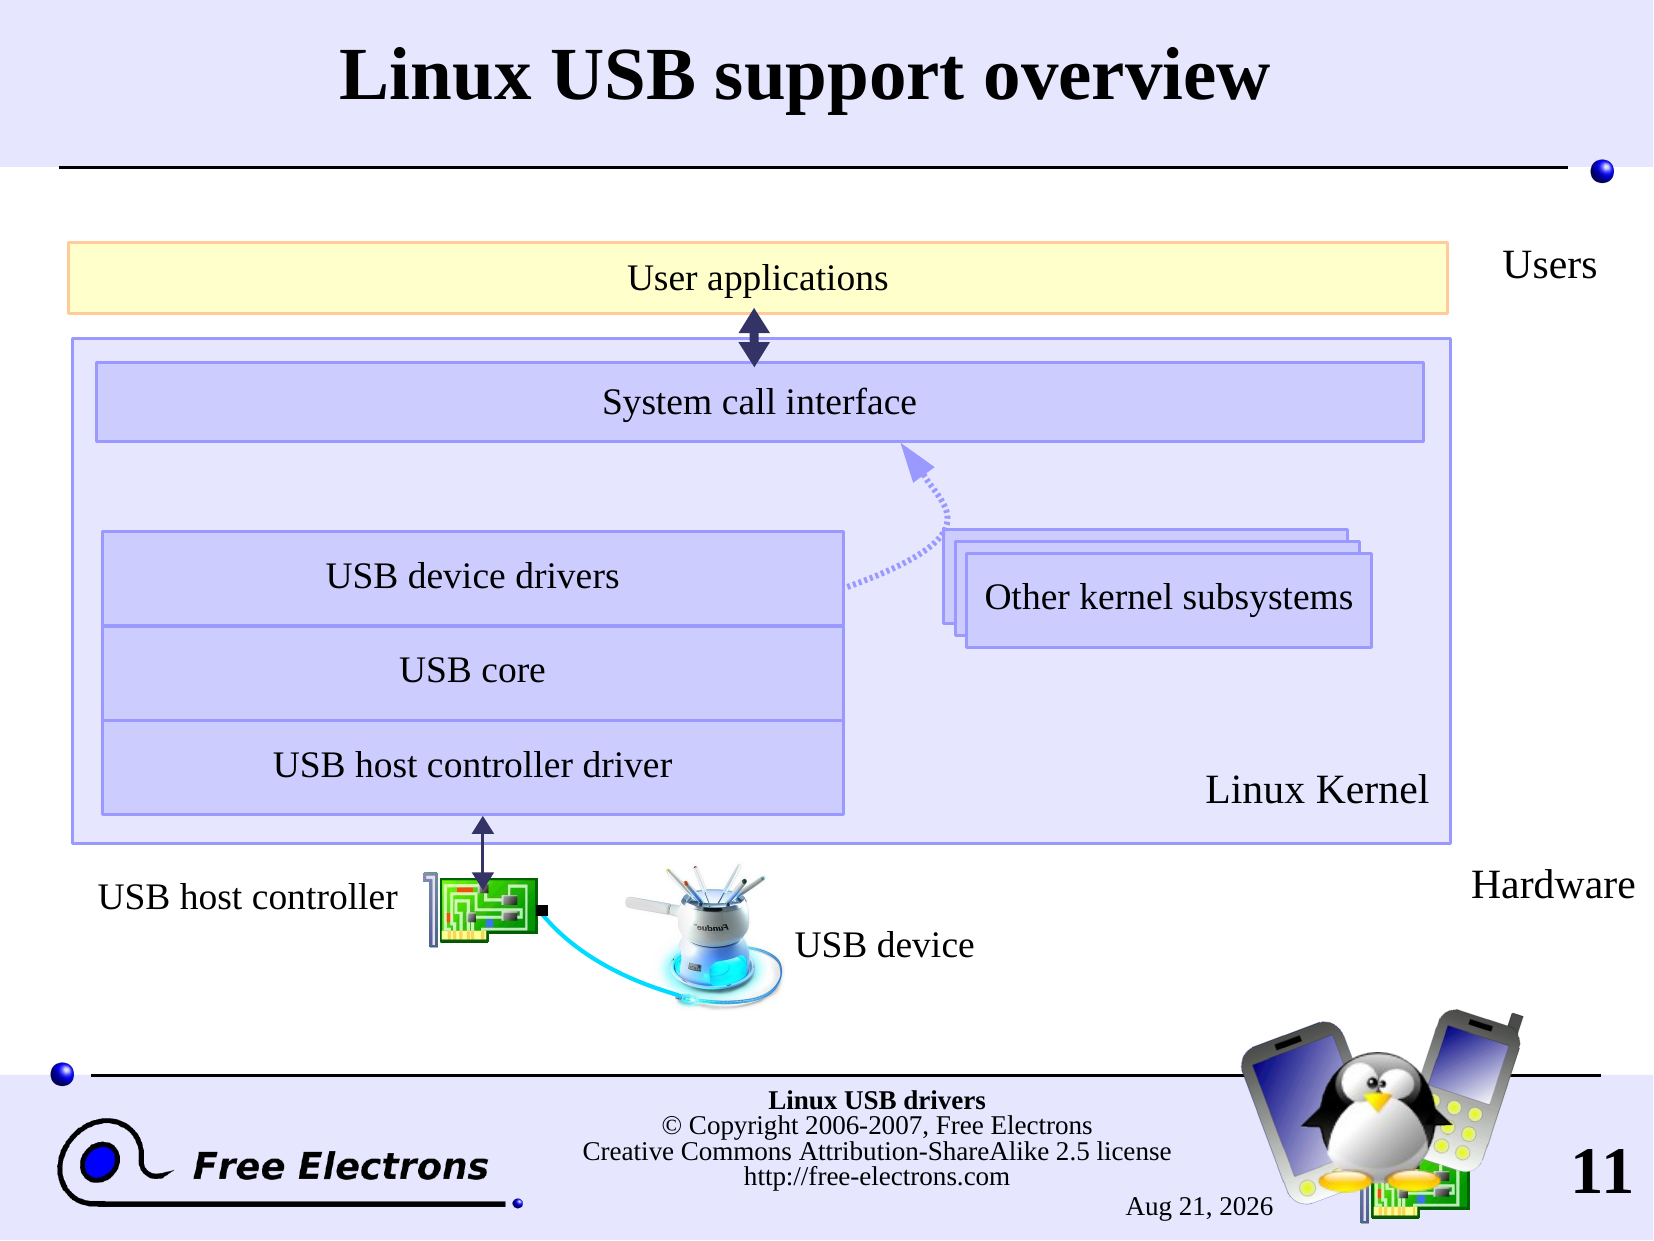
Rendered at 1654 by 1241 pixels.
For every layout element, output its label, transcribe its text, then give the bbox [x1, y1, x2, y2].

picture [1225, 983, 1538, 1241]
text_box Users [1502, 250, 1607, 303]
text_box USB device drivers [102, 531, 844, 626]
text_box System call interface [96, 362, 1424, 442]
text_box USB core [102, 626, 844, 721]
text_box Other kernel subsystems [966, 553, 1372, 648]
text_box Kernel subsystems [943, 529, 1348, 624]
text_box User applications [68, 242, 1448, 314]
text_box Linux Kernel [1205, 776, 1430, 829]
picture [423, 844, 544, 965]
text_box [536, 905, 548, 916]
text_box Hardware [1471, 870, 1637, 923]
text_box Kernel subsystems [955, 541, 1360, 636]
text_box USB device [794, 932, 976, 985]
text_box [72, 338, 1451, 844]
text_box USB host controller [97, 884, 399, 938]
text_box USB host controller driver [102, 721, 844, 815]
title Linux USB support overview [60, 25, 1551, 124]
picture [50, 1107, 527, 1216]
picture [624, 862, 785, 1011]
